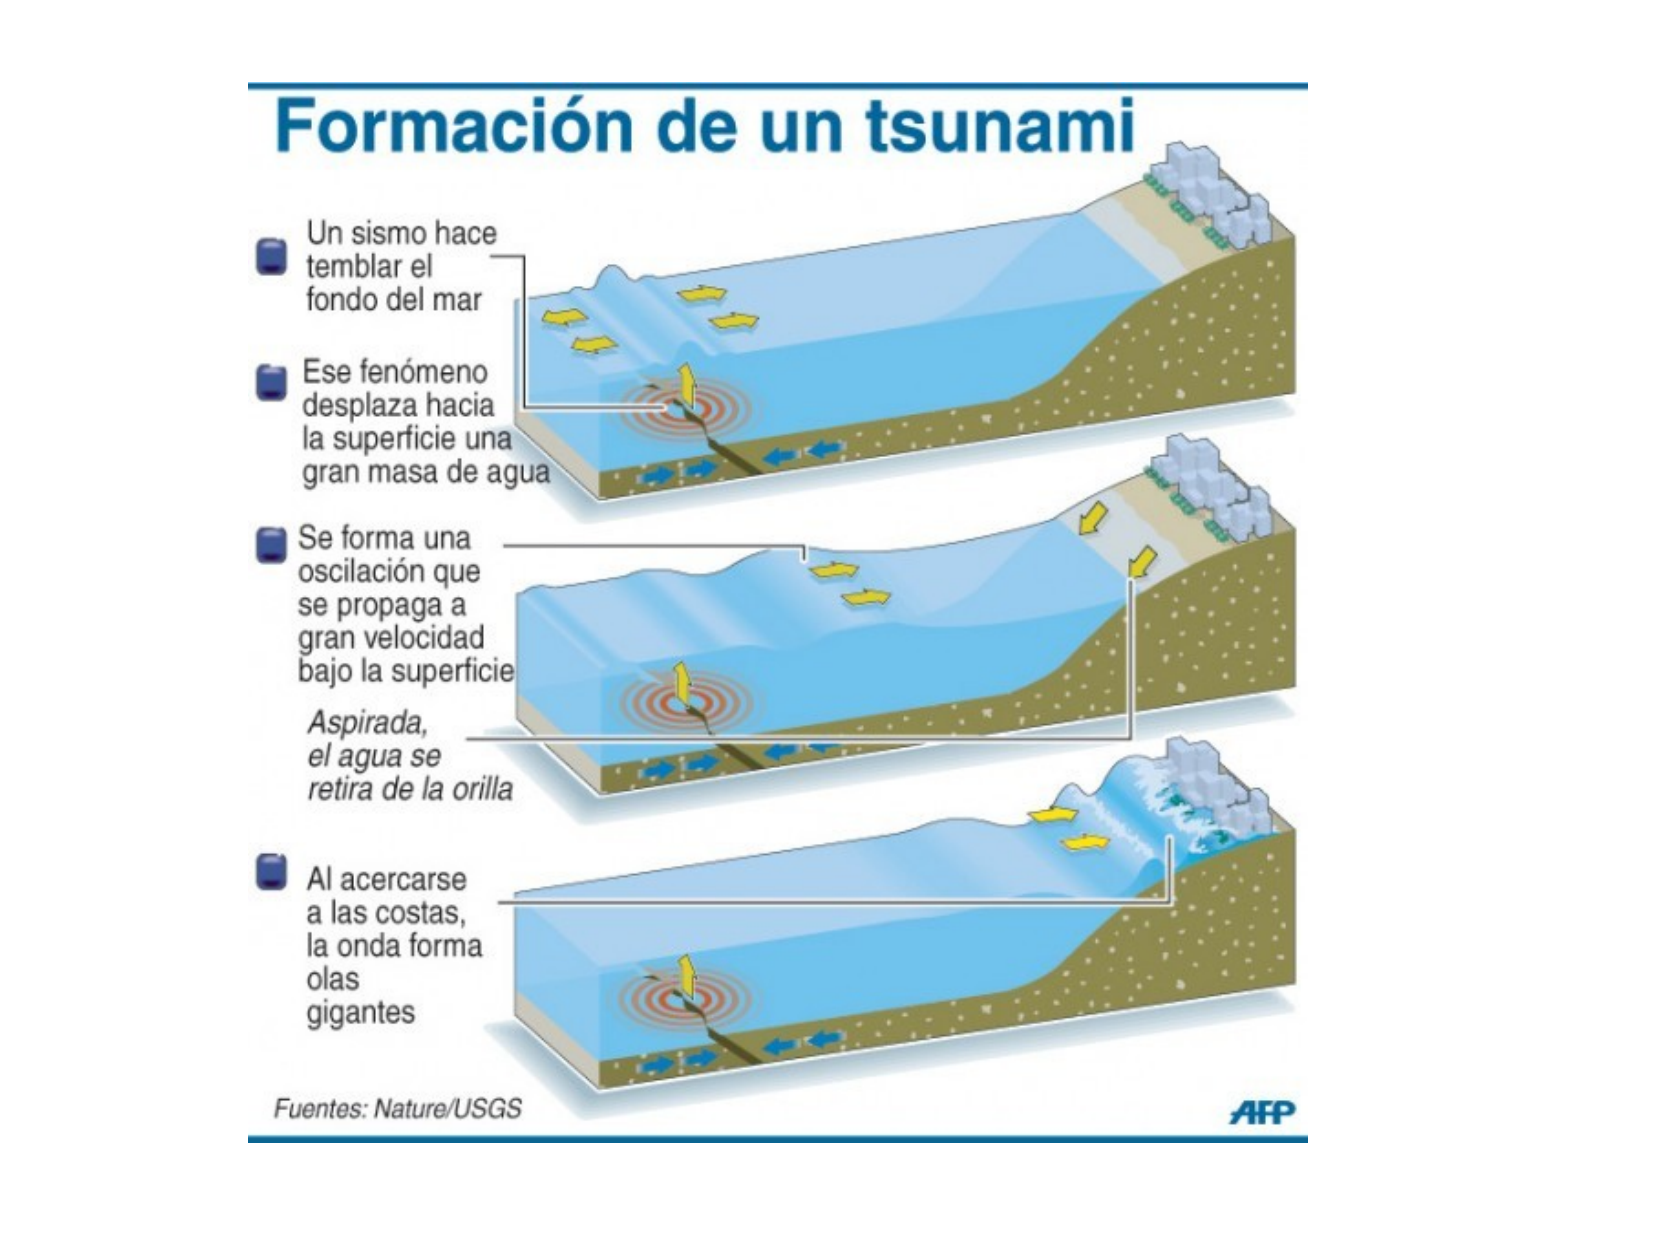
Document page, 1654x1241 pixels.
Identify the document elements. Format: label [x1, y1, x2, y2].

picture [248, 82, 1308, 1139]
